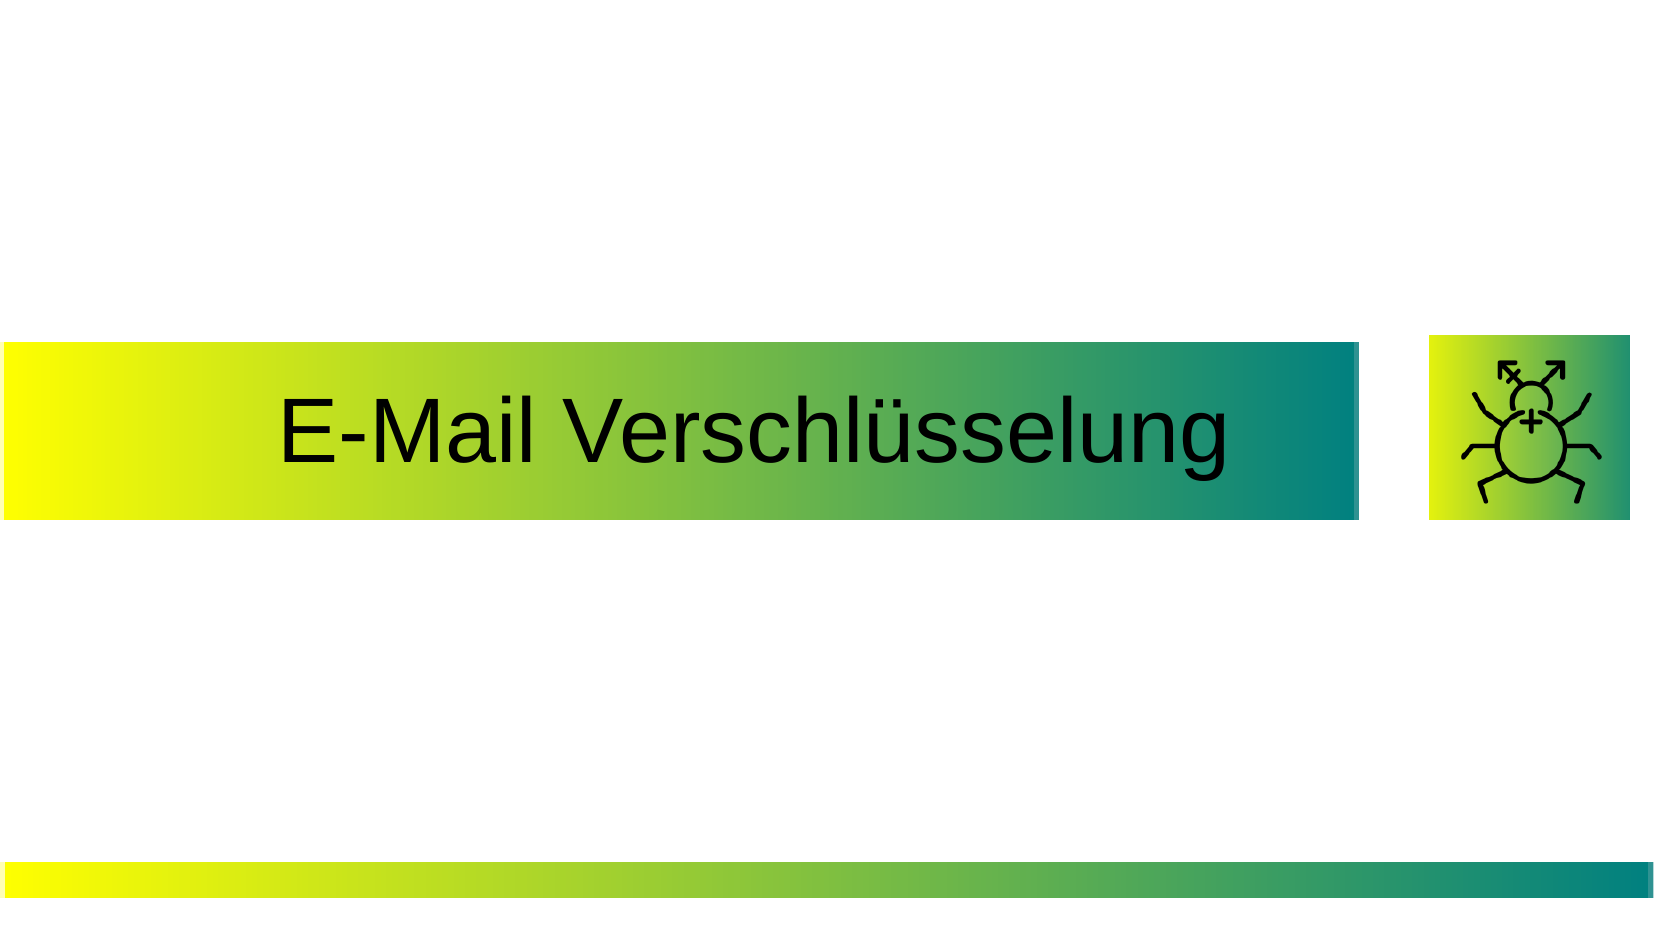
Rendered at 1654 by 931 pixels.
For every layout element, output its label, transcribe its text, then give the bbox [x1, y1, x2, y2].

picture [0, 862, 1654, 898]
picture [0, 342, 1359, 520]
title E-Mail Verschlüsselung [23, 352, 1429, 508]
picture [1429, 335, 1630, 520]
